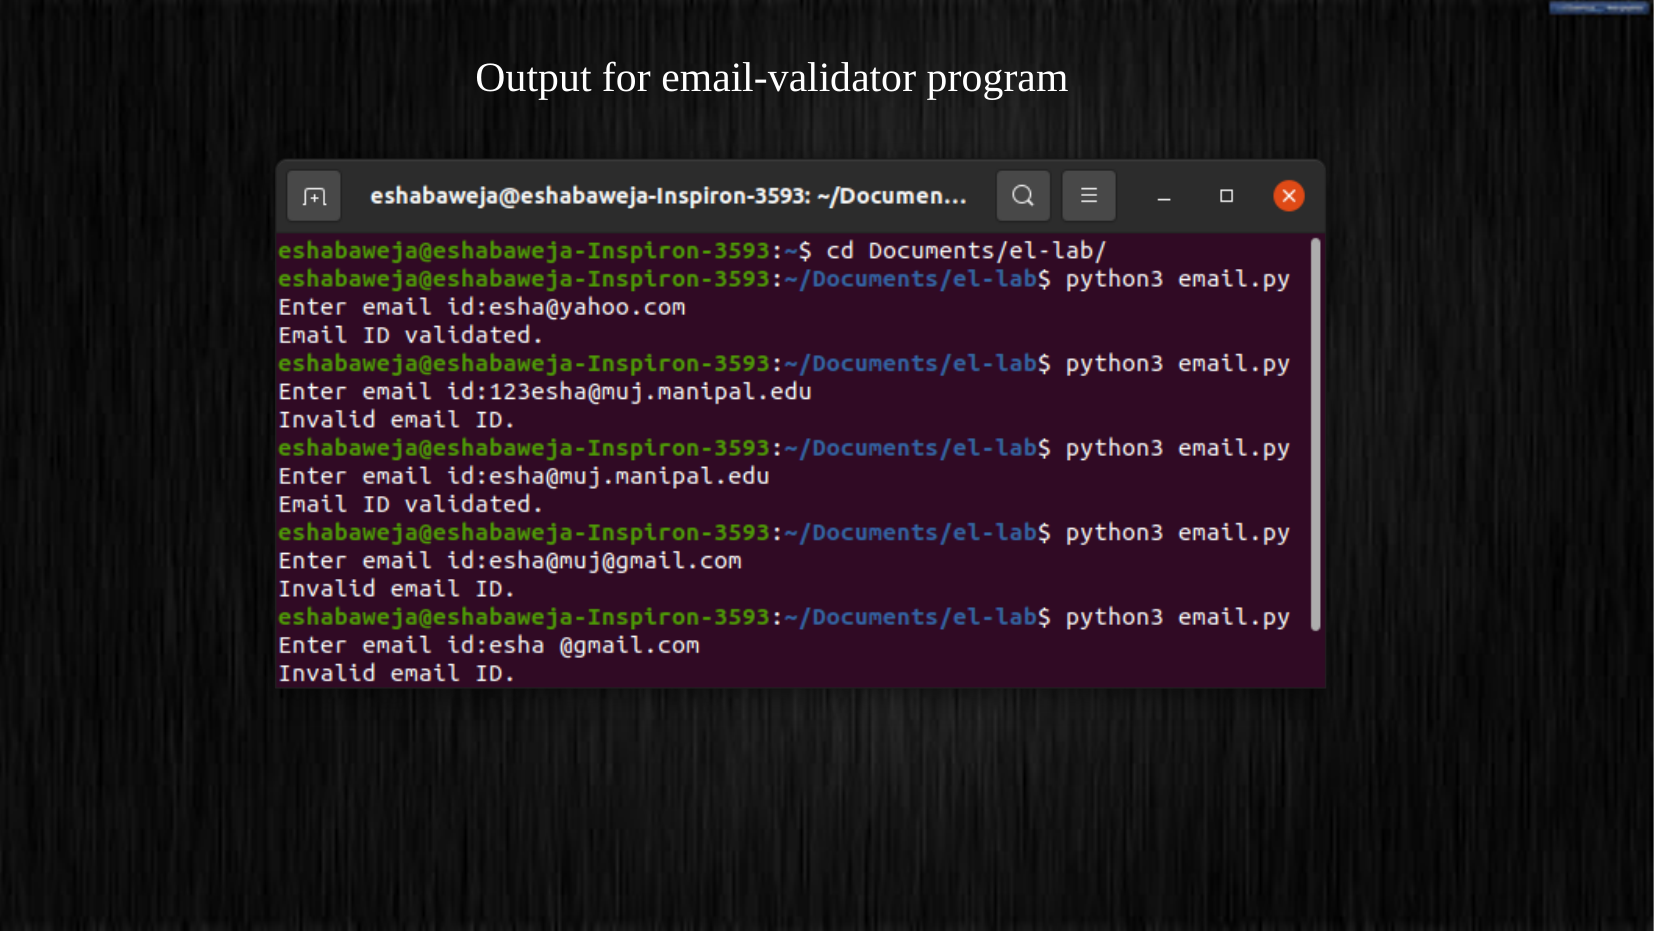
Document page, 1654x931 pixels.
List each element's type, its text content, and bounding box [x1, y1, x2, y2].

text_box Output for email-validator program [460, 47, 1123, 155]
picture [0, 0, 1654, 931]
